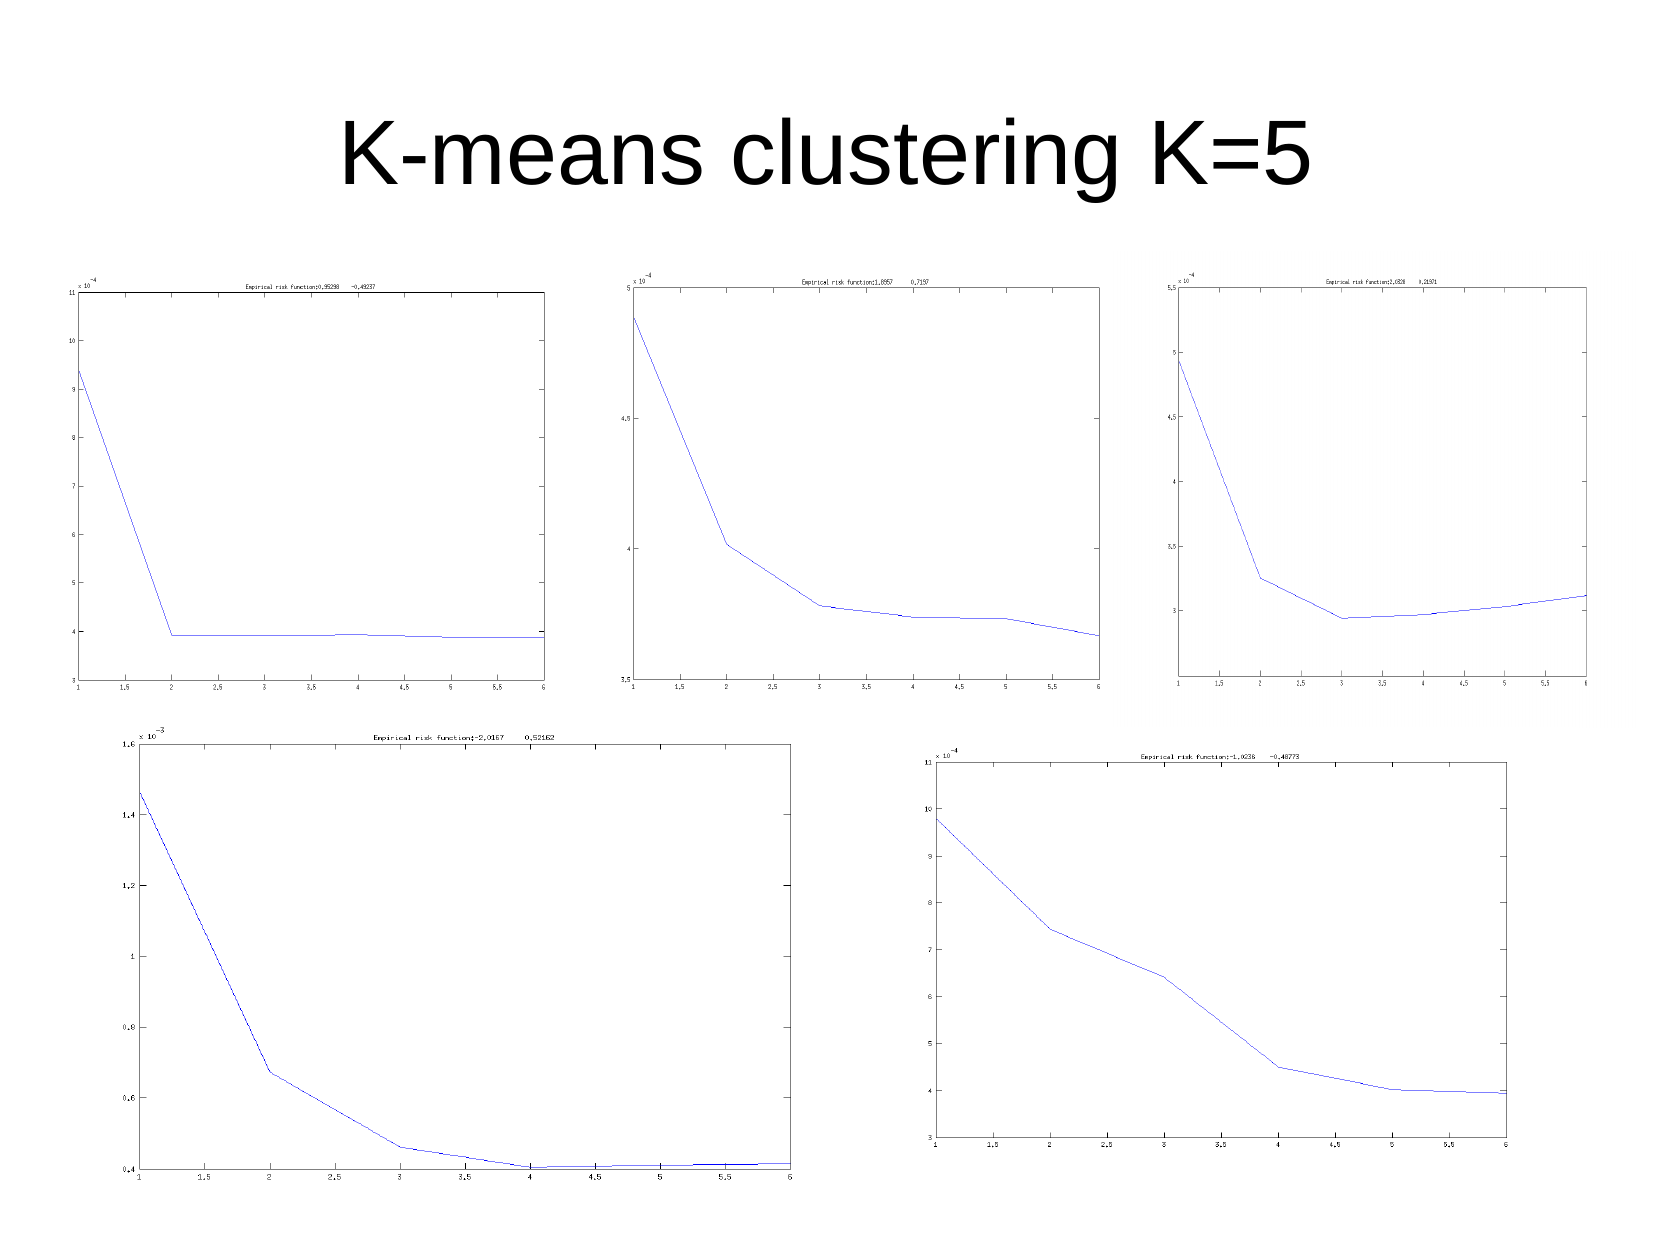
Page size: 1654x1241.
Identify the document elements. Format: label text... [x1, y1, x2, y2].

picture [0, 251, 1636, 1226]
title K-means clustering K=5 [82, 49, 1571, 256]
